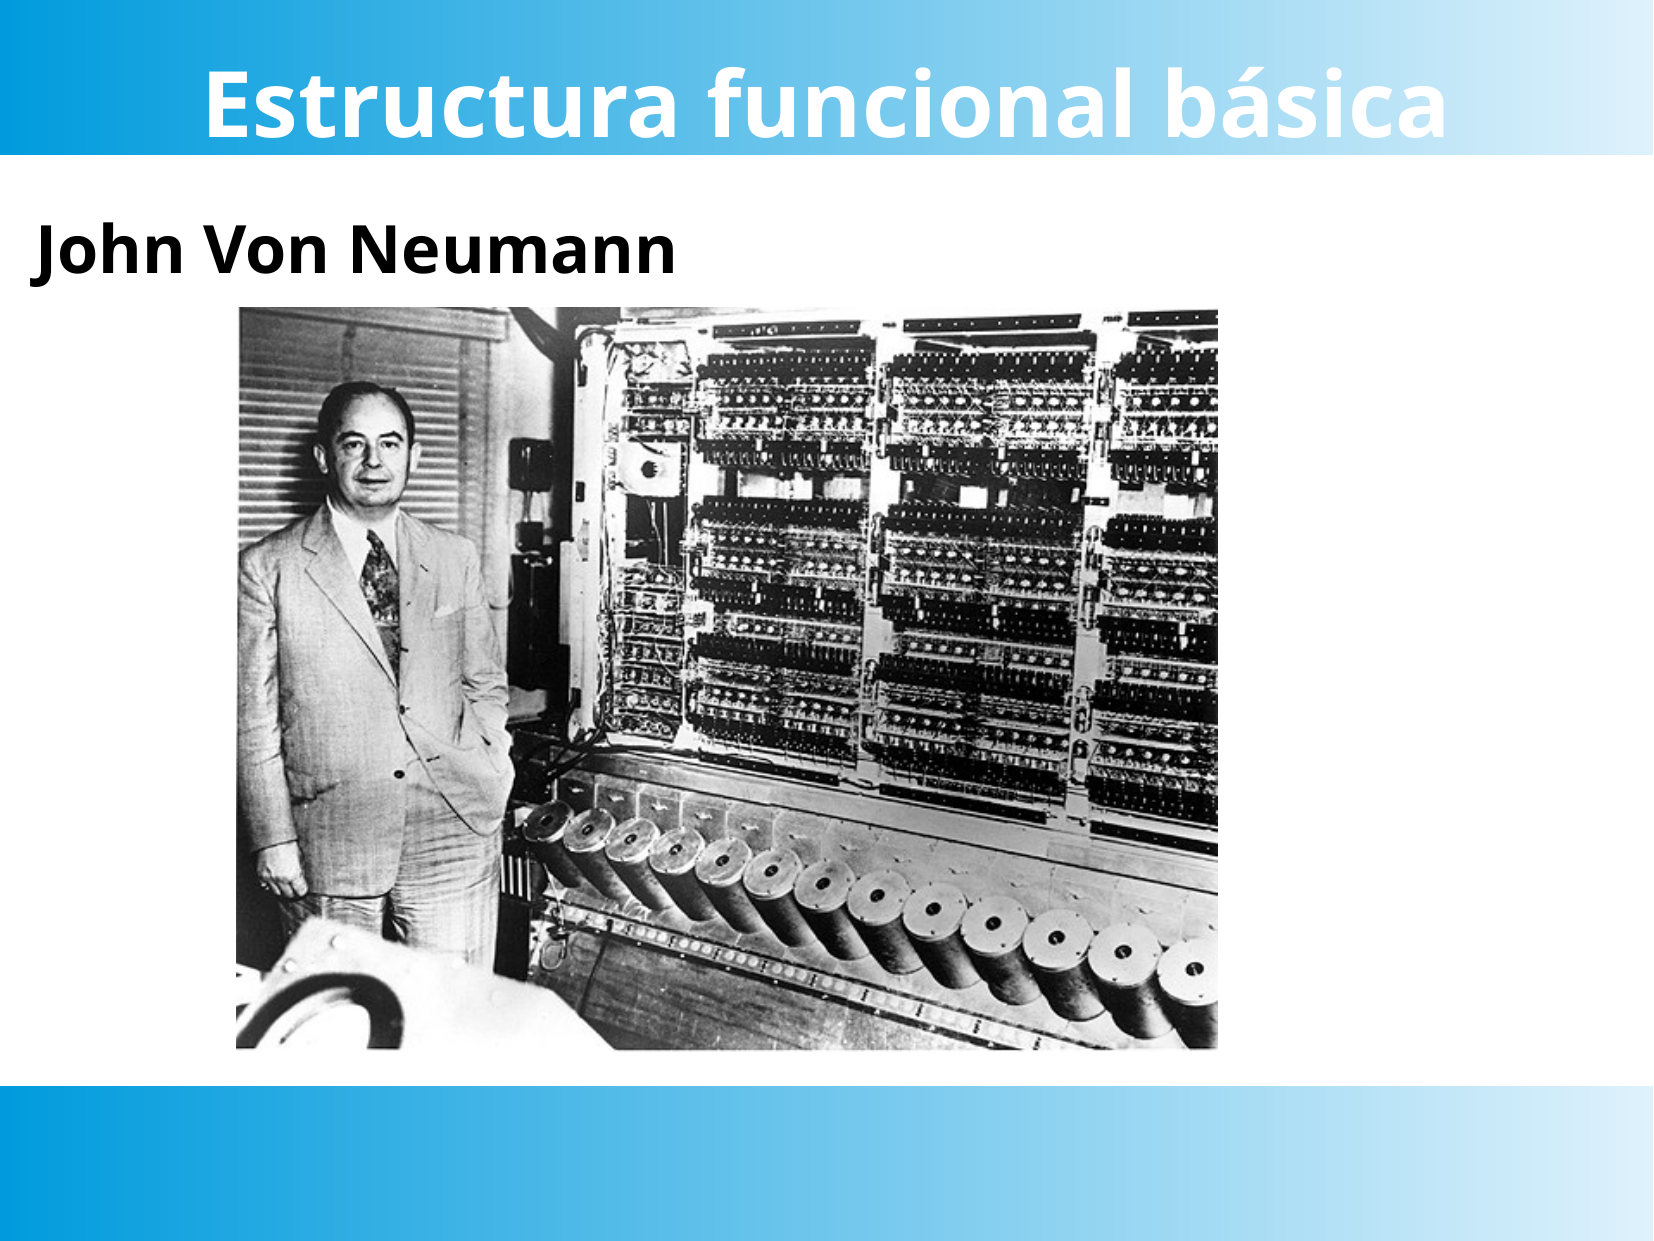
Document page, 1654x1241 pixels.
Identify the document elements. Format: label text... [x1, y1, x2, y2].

picture [236, 307, 1218, 1052]
title Estructura funcional básica [82, 49, 1571, 155]
list John Von Neumann [35, 202, 945, 1028]
